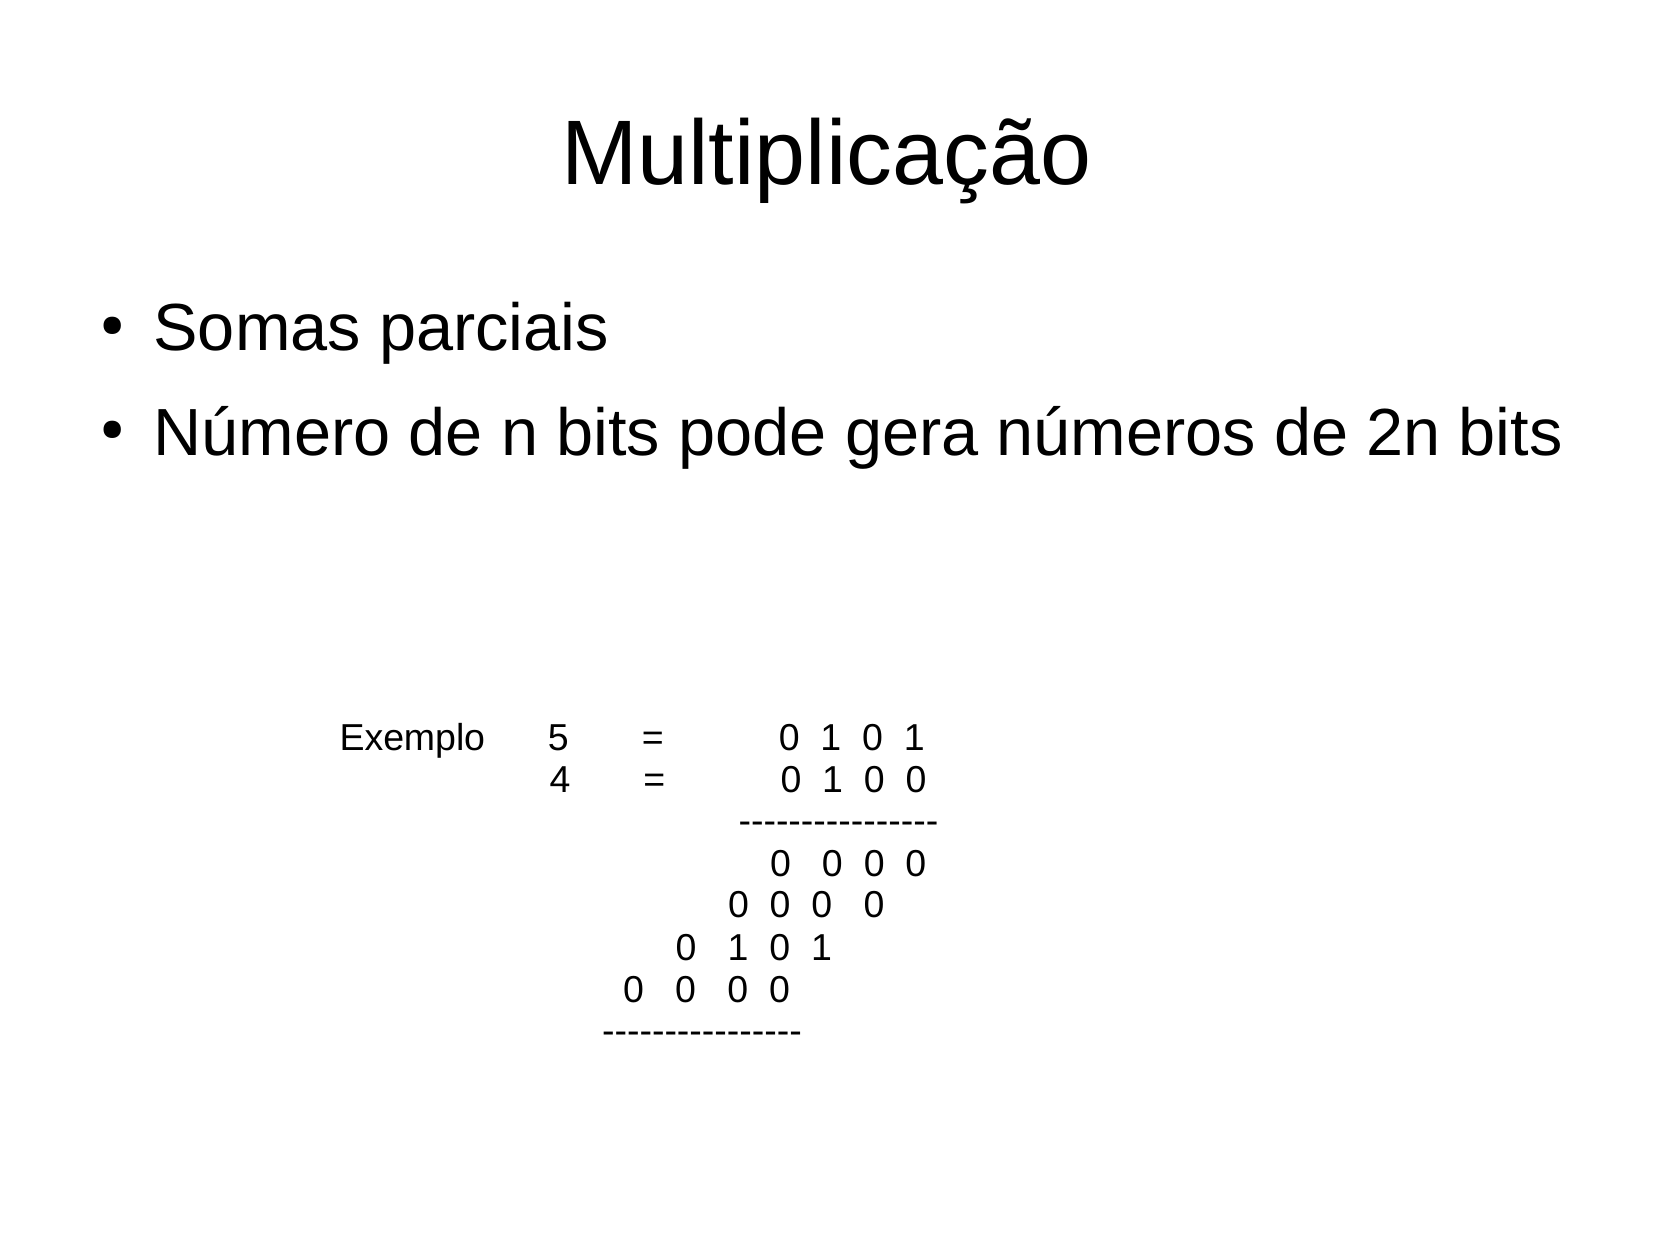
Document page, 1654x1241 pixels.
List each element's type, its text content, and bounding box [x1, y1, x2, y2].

text_box Exemplo 5 = 0 1 0 1 4 = 0 1 0 0 ---------------- 0 0 0 0 0 0 0 0 0 1 0 1 0 0 0 0 ---------------- [324, 708, 954, 1096]
title Multiplicação [82, 49, 1571, 257]
list Somas parciais Número de n bits pode gera números de 2n bits [82, 290, 1571, 1109]
